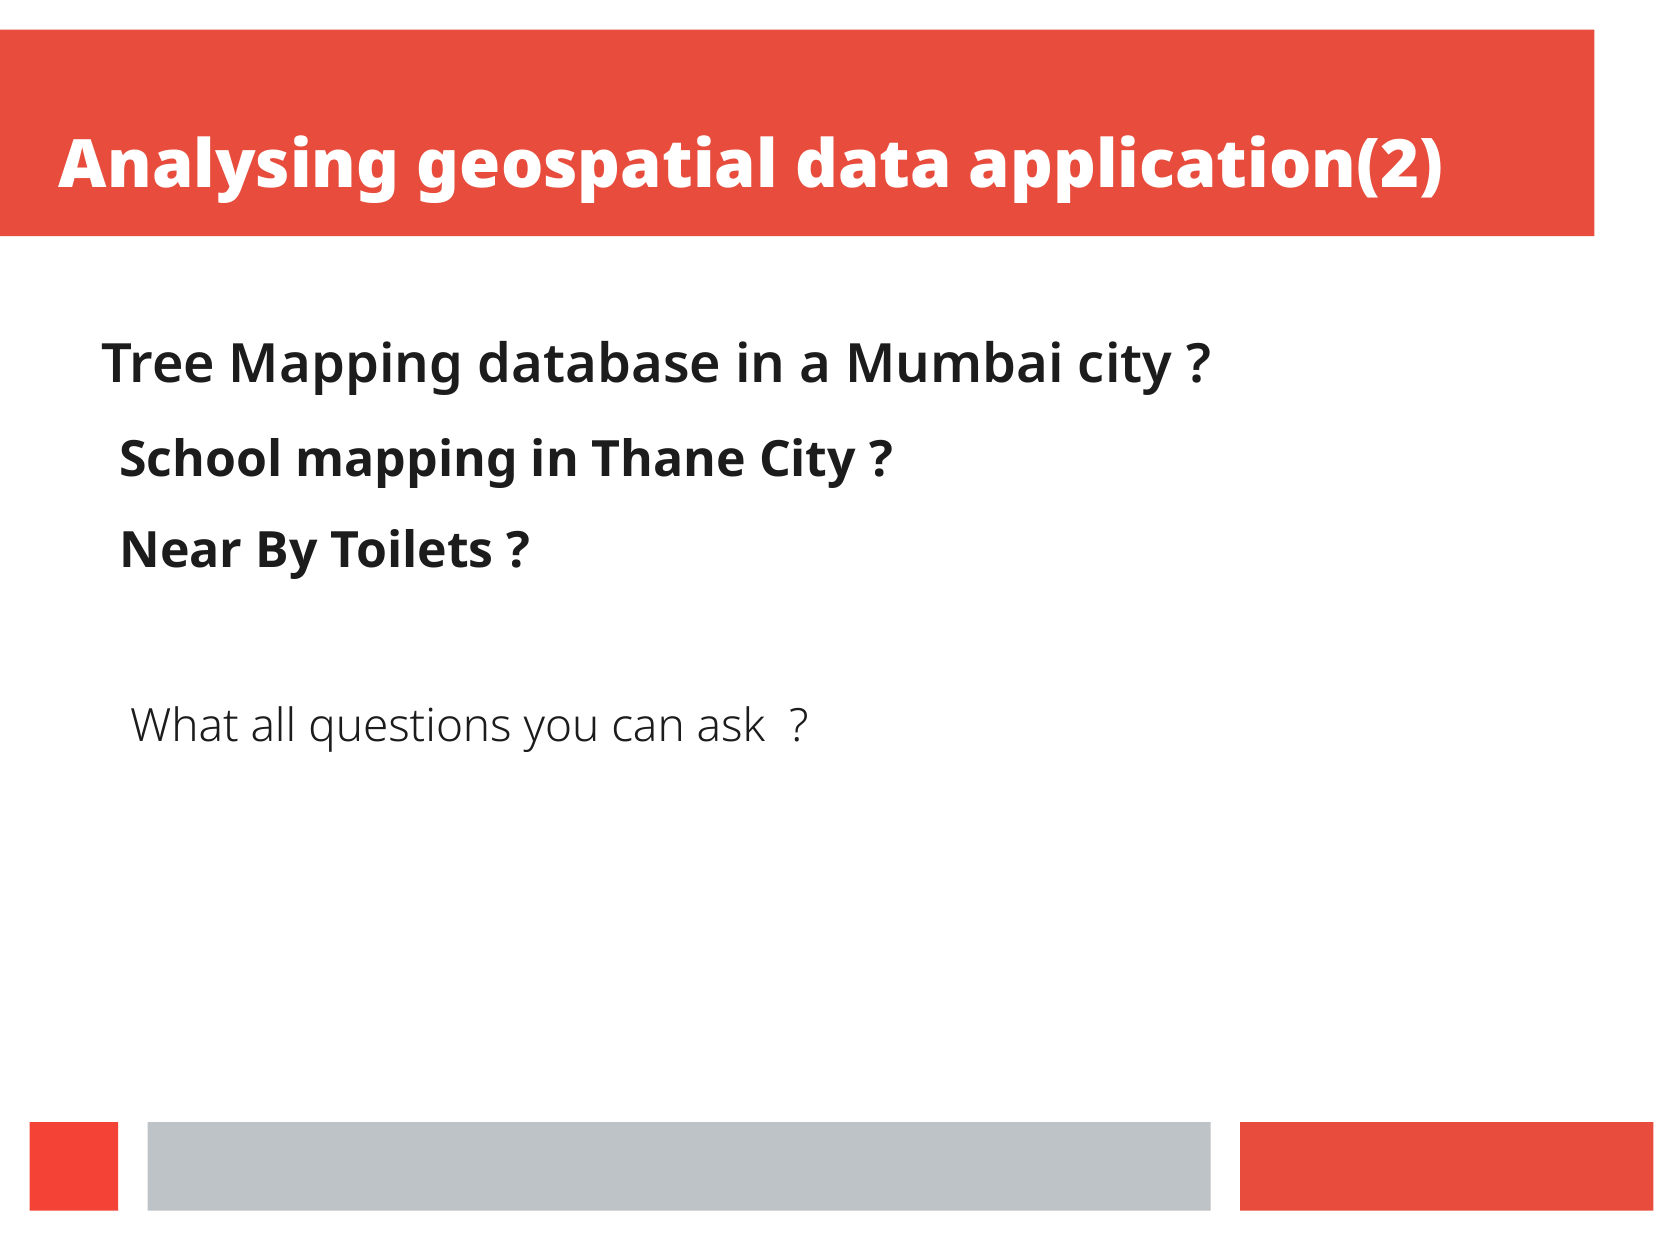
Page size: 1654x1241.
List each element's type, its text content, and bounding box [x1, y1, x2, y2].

title Analysing geospatial data application(2) [59, 59, 1595, 207]
list Tree Mapping database in a Mumbai city ? School mapping in Thane City ? Near By Toilets ? What all questions you can ask ? [59, 324, 1565, 1093]
